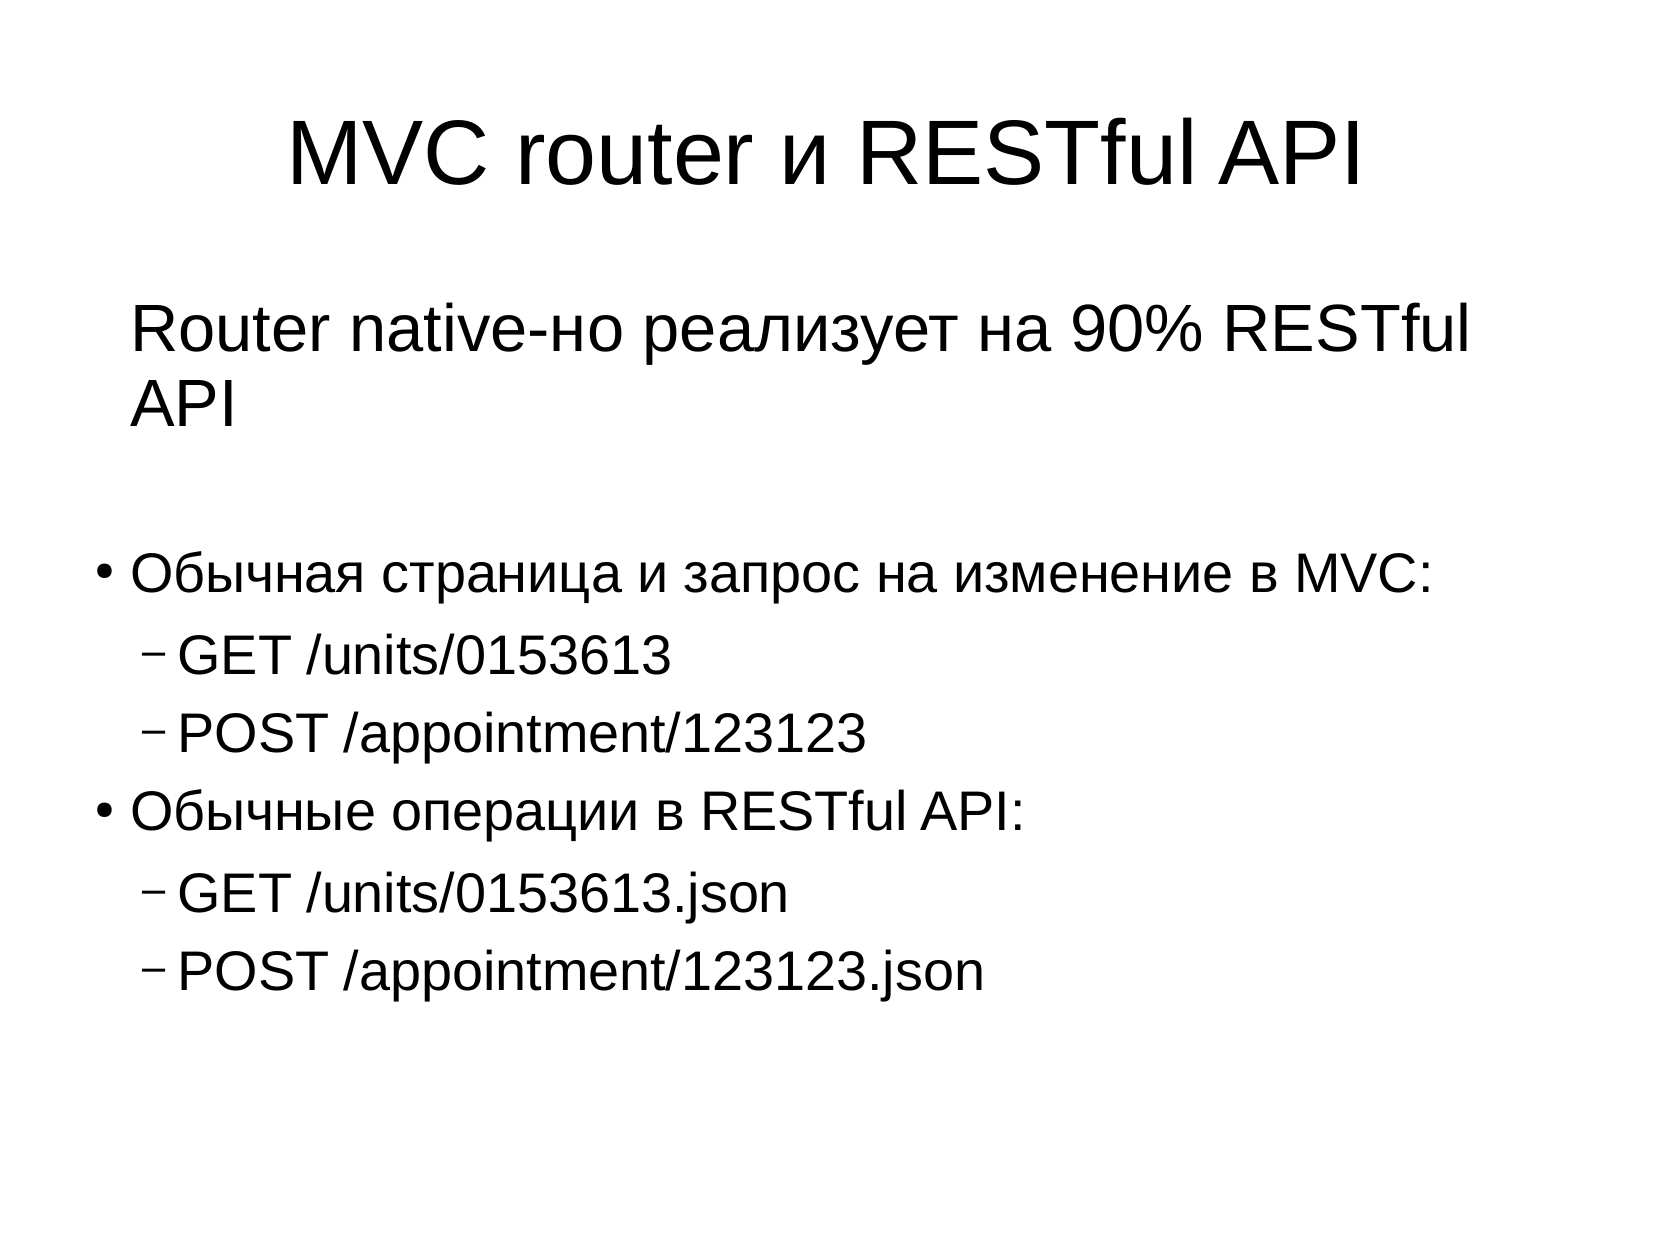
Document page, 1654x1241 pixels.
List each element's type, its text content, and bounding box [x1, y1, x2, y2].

title MVC router и RESTful API [82, 49, 1571, 257]
list Router native-но реализует на 90% RESTful API Обычная страница и запрос на изменение в MVC: GET /units/0153613 POST /appointment/123123 Обычные операции в RESTful API: GET /units/0153613.json POST /appointment/123123.json [82, 290, 1571, 1010]
